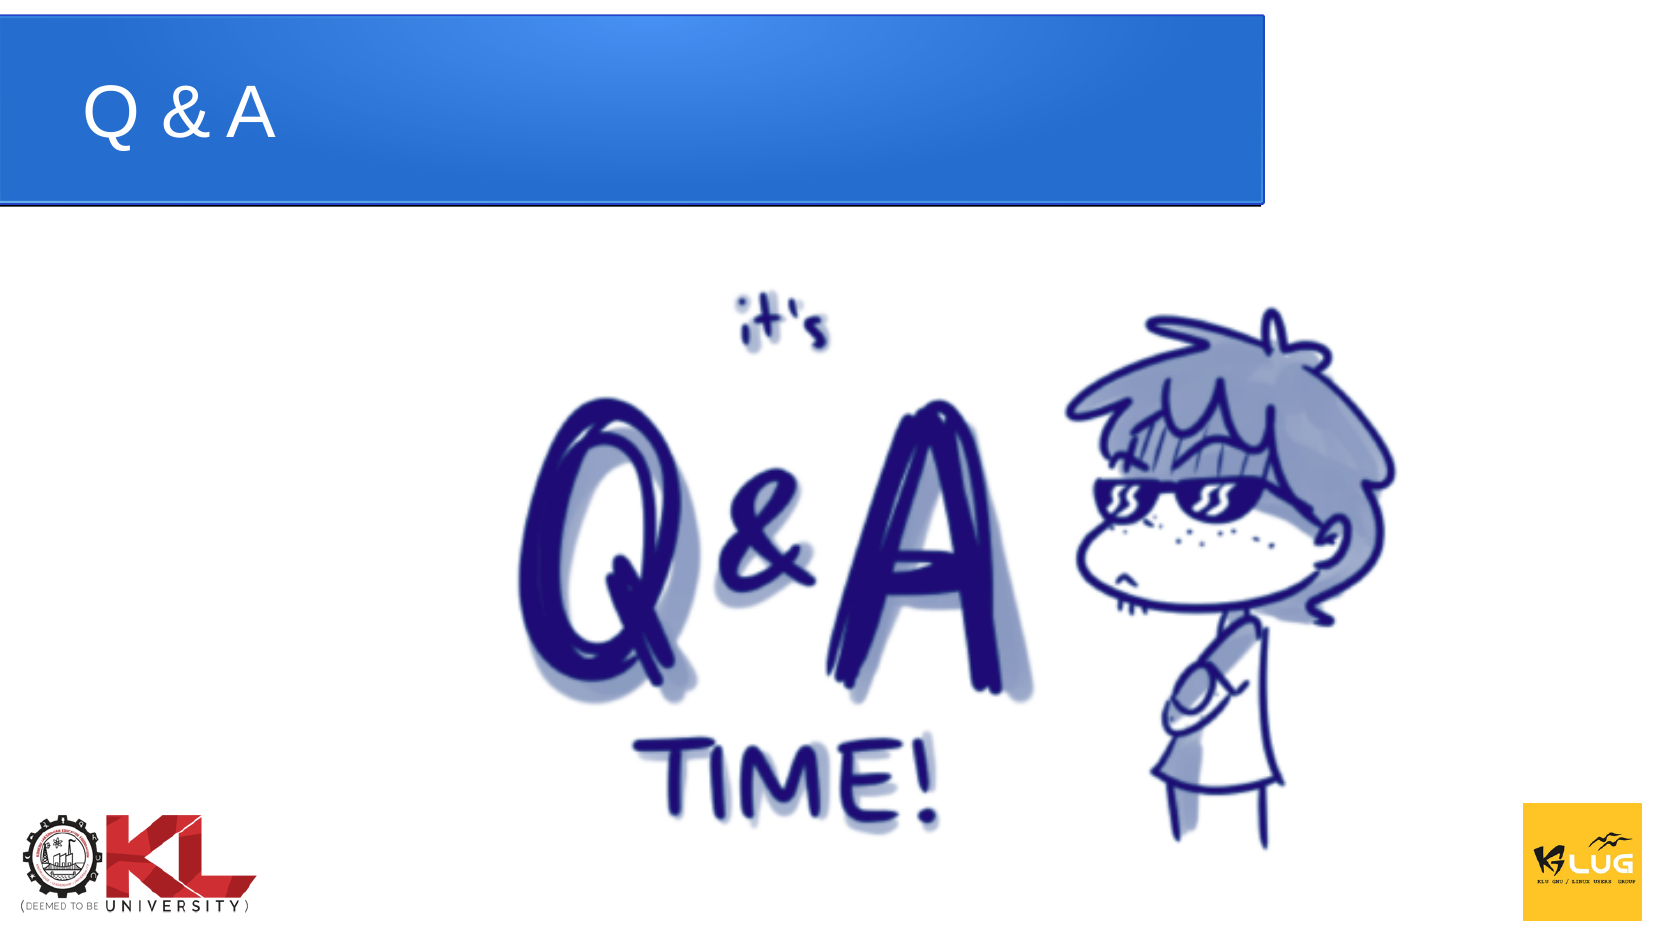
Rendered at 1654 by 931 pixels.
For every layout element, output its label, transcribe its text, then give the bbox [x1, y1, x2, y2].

picture [10, 803, 260, 922]
title Q & A [82, 35, 1235, 189]
picture [473, 236, 1441, 881]
picture [1523, 803, 1642, 922]
